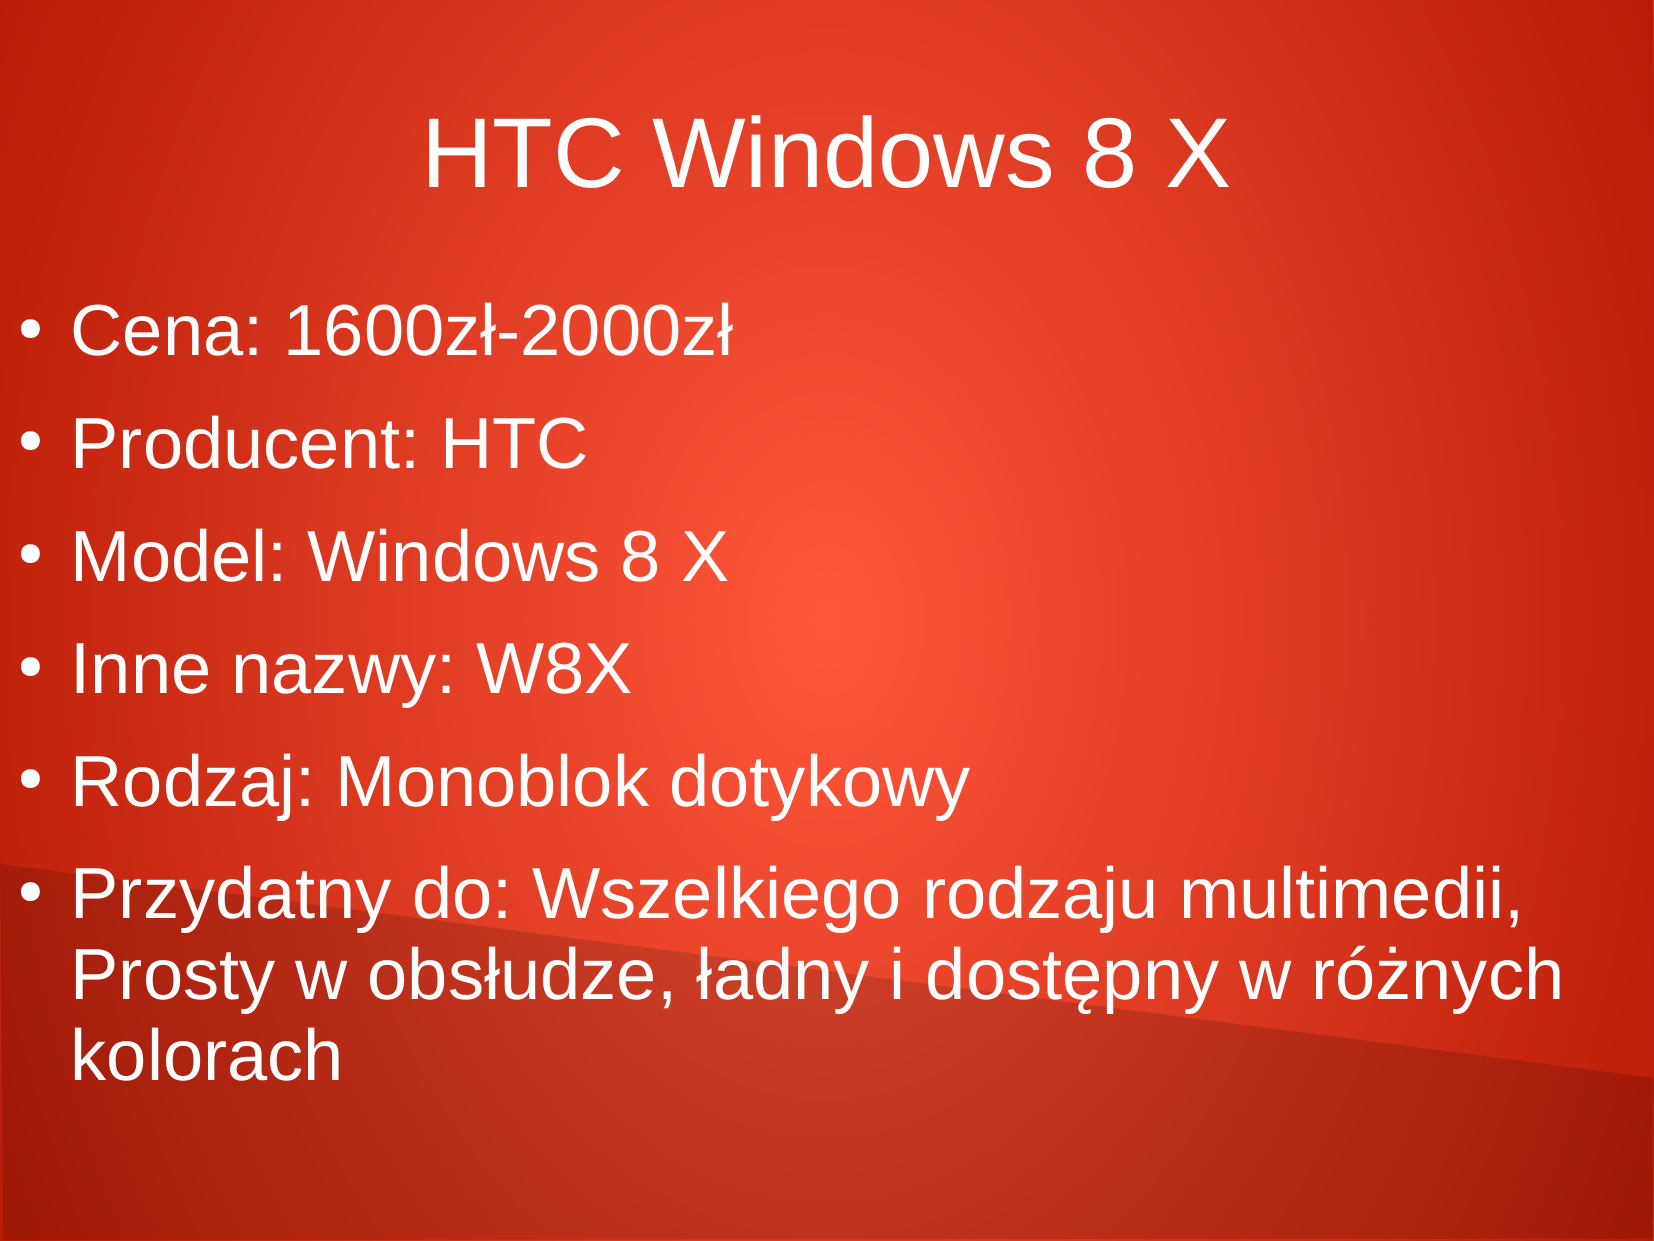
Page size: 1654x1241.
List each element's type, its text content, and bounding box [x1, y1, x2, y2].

list Cena: 1600zł-2000zł Producent: HTC Model: Windows 8 X Inne nazwy: W8X Rodzaj: Monoblok dotykowy Przydatny do: Wszelkiego rodzaju multimedii, Prosty w obsłudze, ładny i dostępny w różnych kolorach [0, 290, 1654, 1241]
title HTC Windows 8 X [82, 49, 1571, 257]
